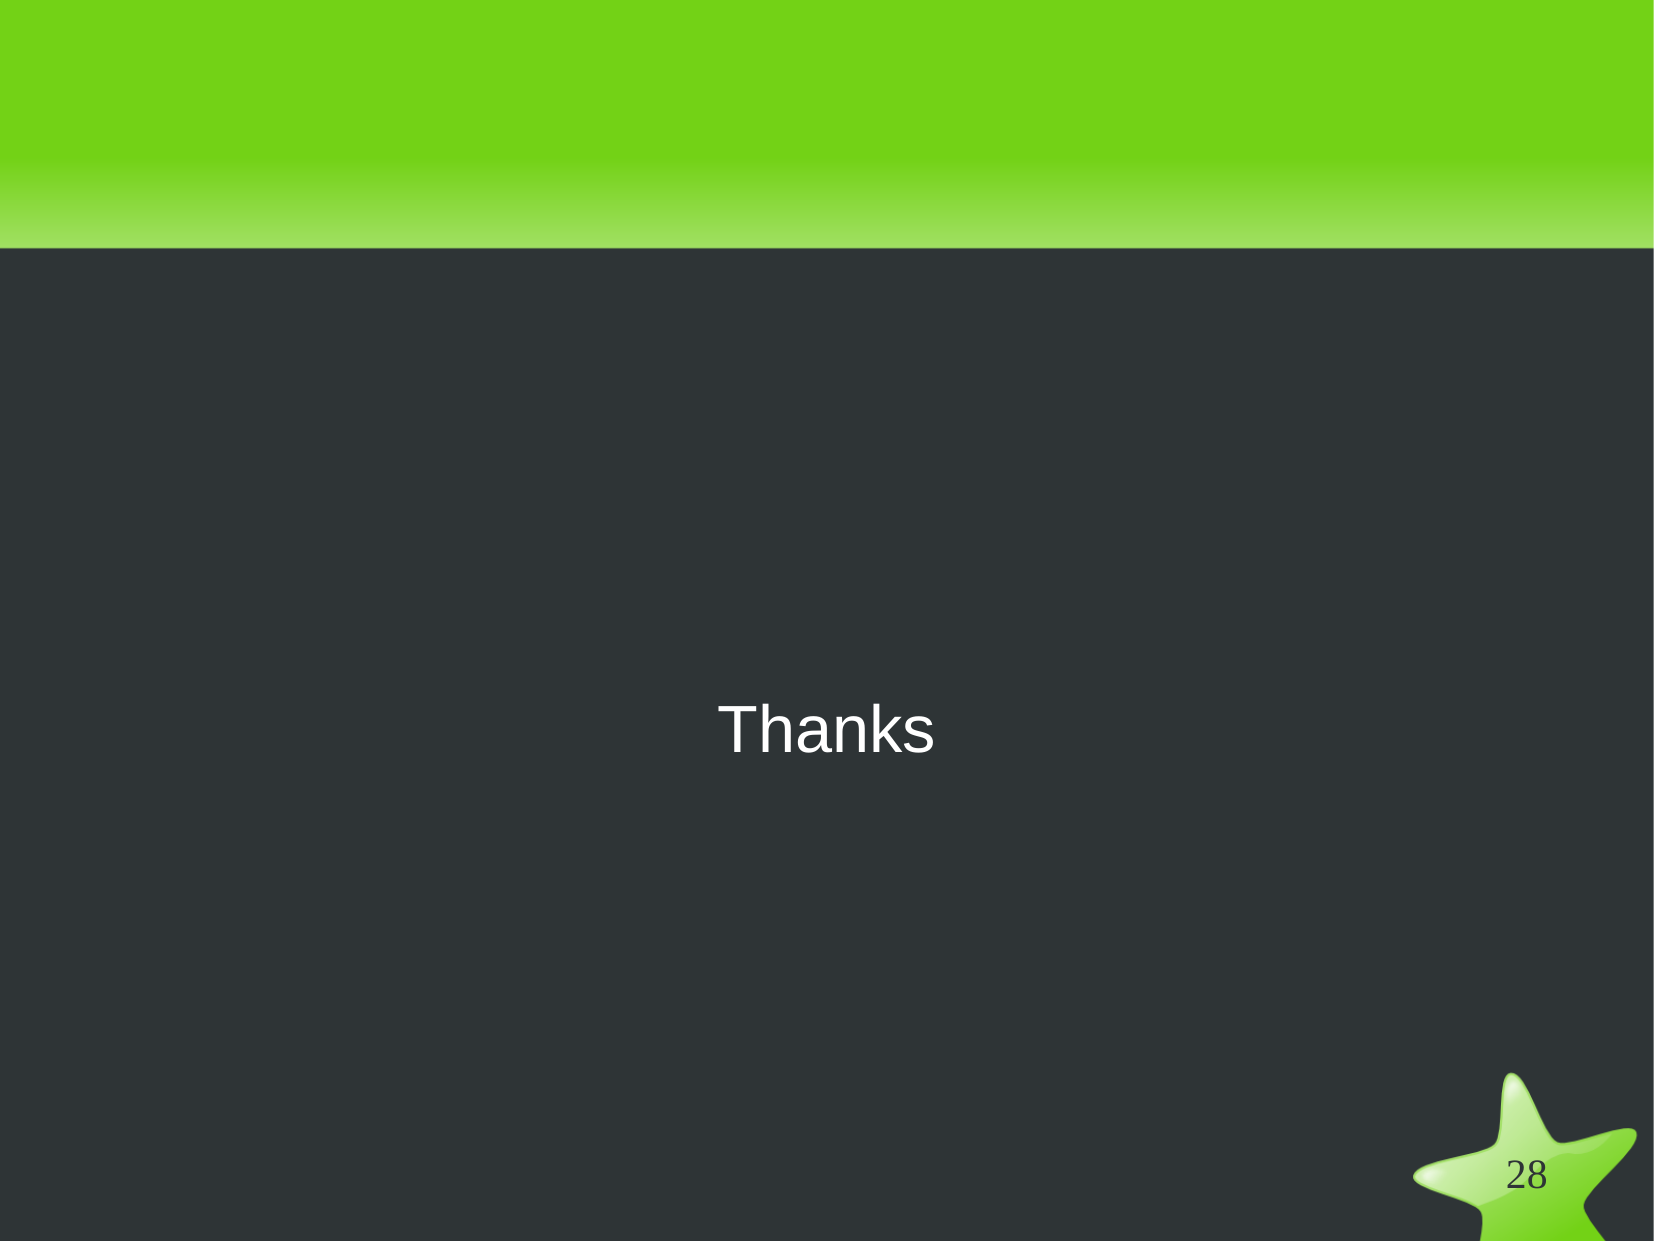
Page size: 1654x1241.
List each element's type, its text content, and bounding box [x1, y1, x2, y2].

subtitle Thanks [82, 319, 1571, 1139]
picture [0, 0, 1654, 1241]
